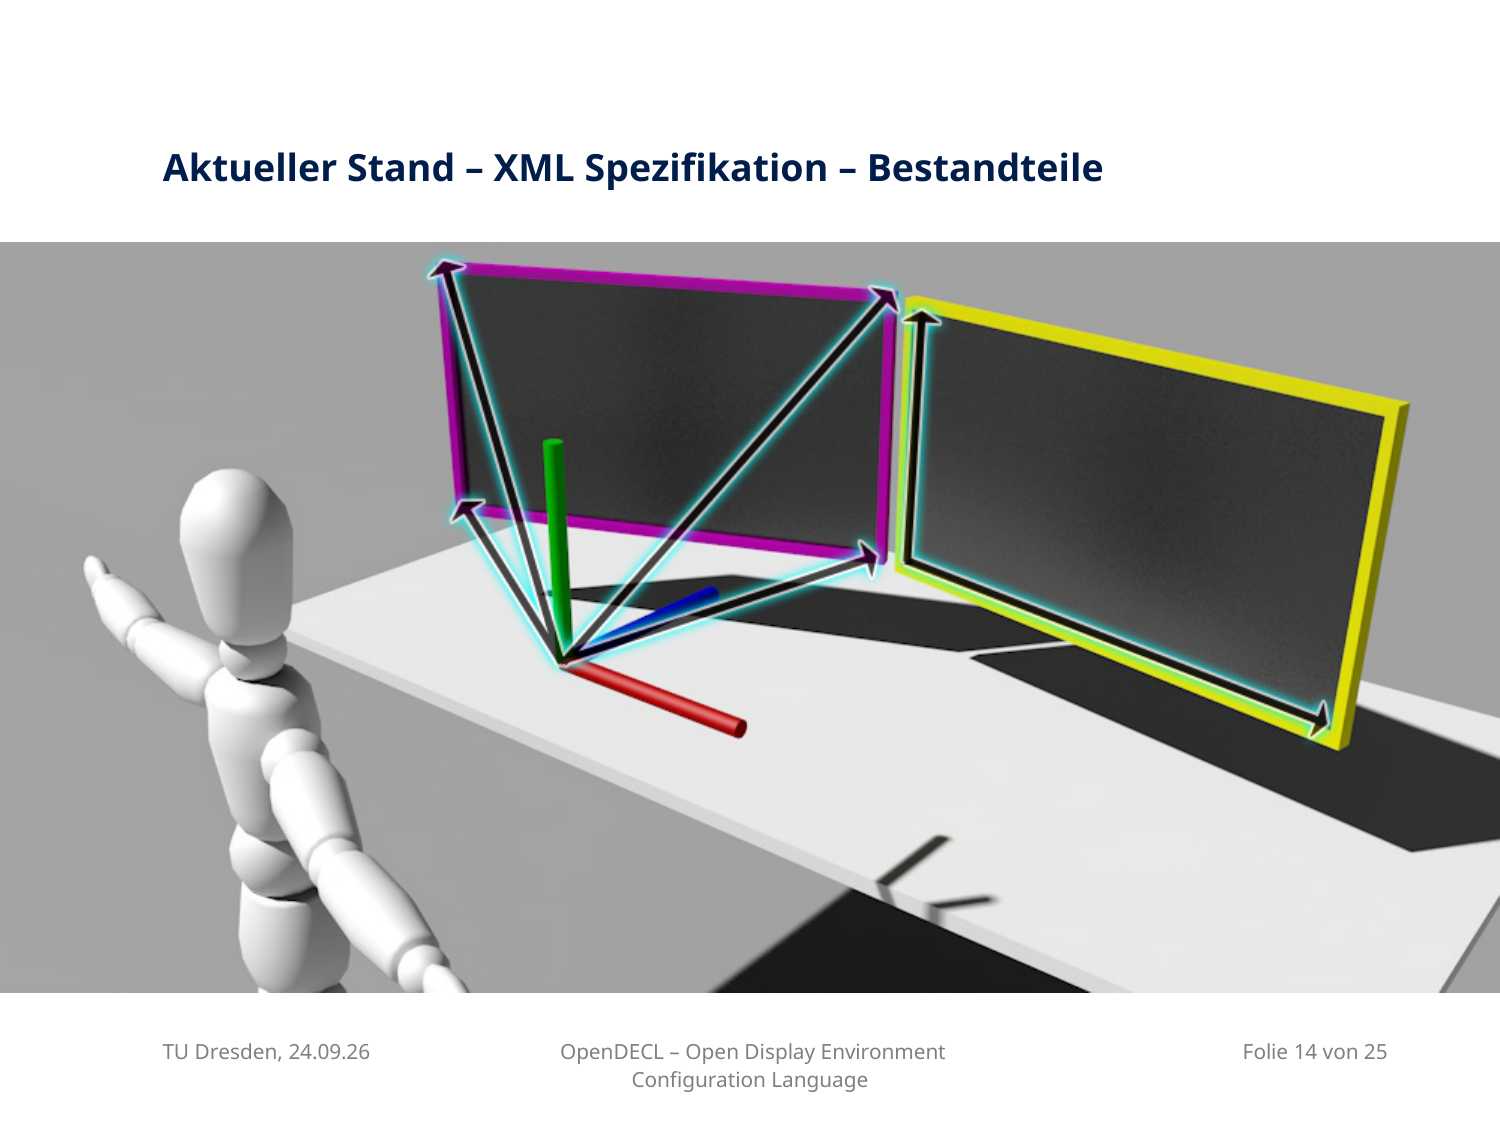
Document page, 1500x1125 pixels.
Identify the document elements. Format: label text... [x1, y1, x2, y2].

list Aktueller Stand – XML Spezifikation – Bestandteile [162, 133, 1418, 242]
picture [0, 242, 1500, 993]
